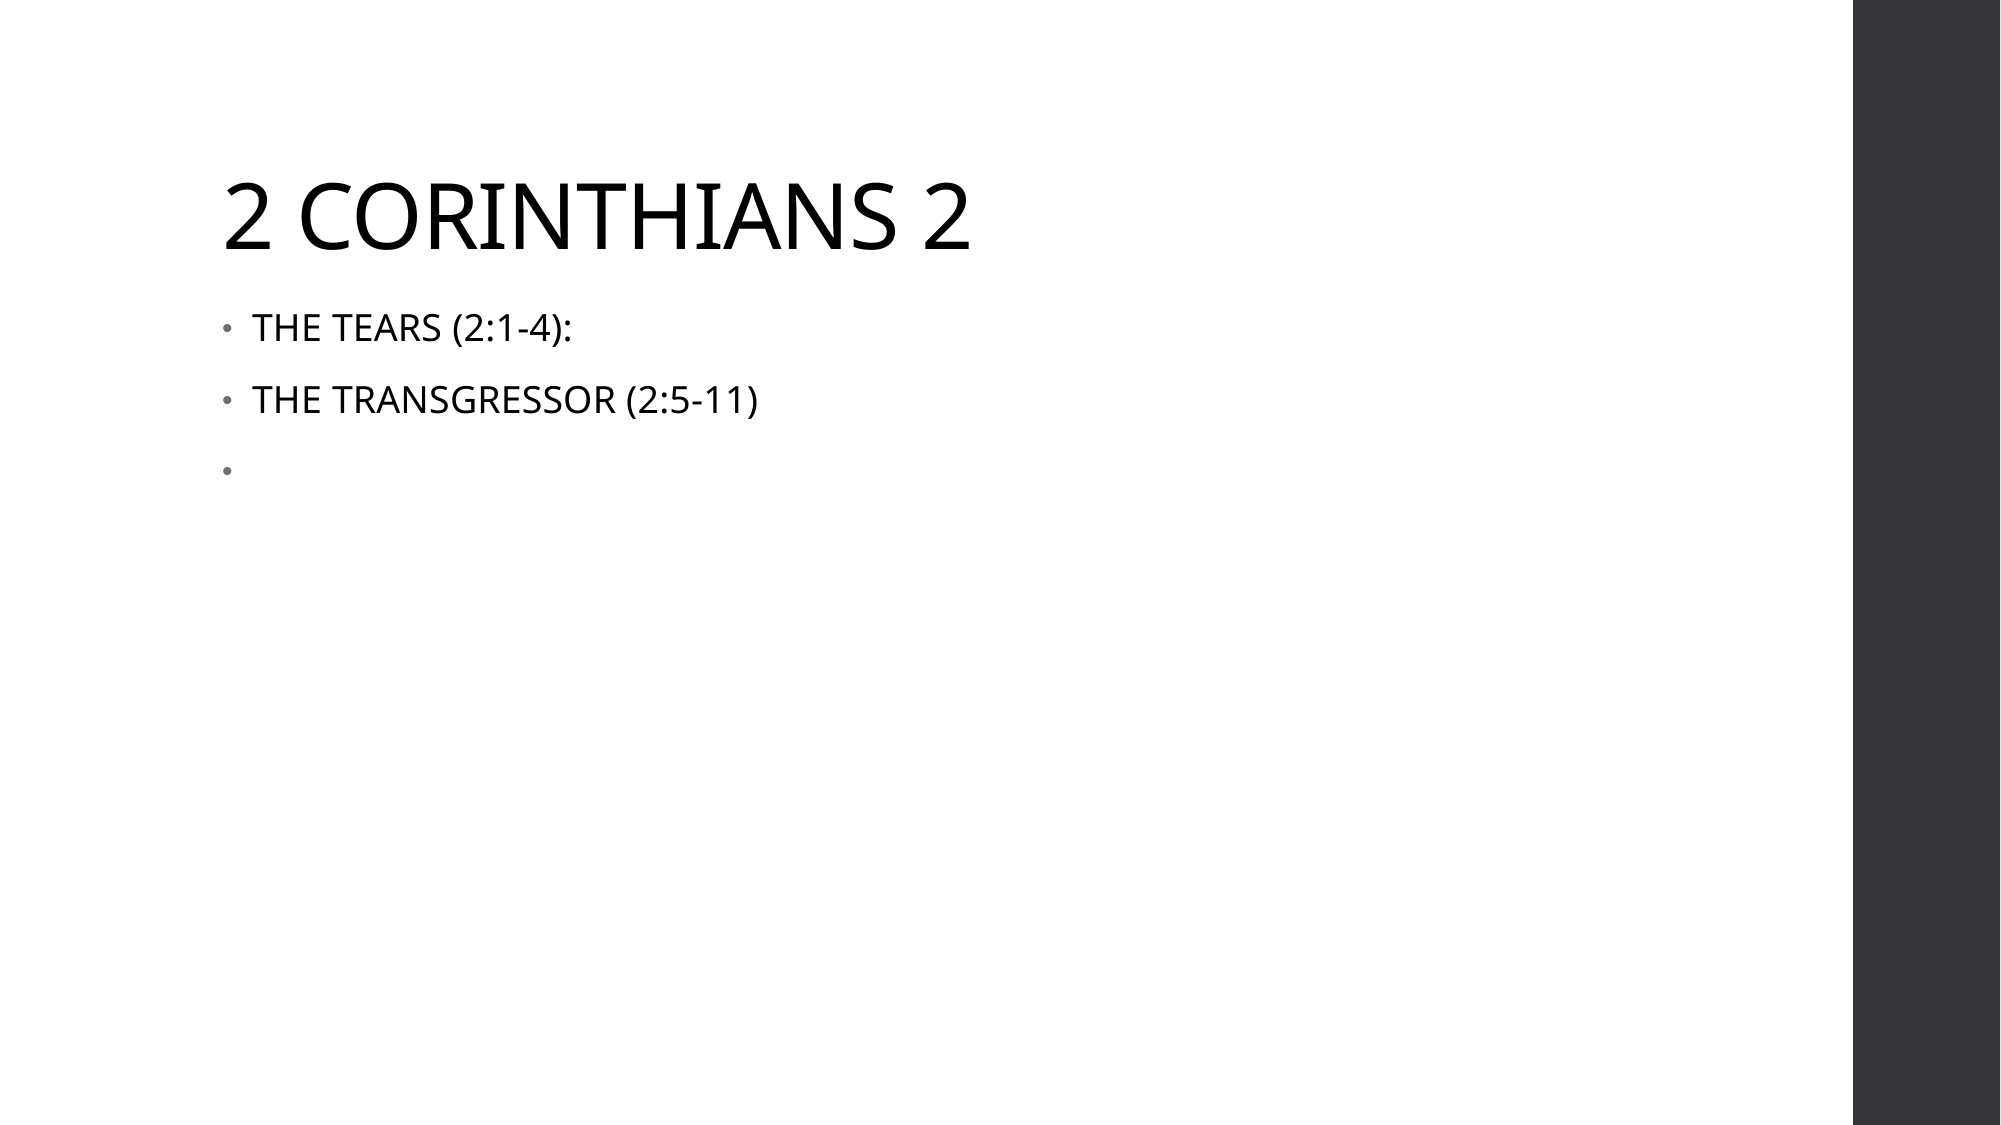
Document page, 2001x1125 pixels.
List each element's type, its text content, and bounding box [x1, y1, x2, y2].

title 2 CORINTHIANS 2 [206, 60, 1797, 278]
list THE TEARS (2:1-4): THE TRANSGRESSOR (2:5-11) [206, 299, 1617, 1014]
